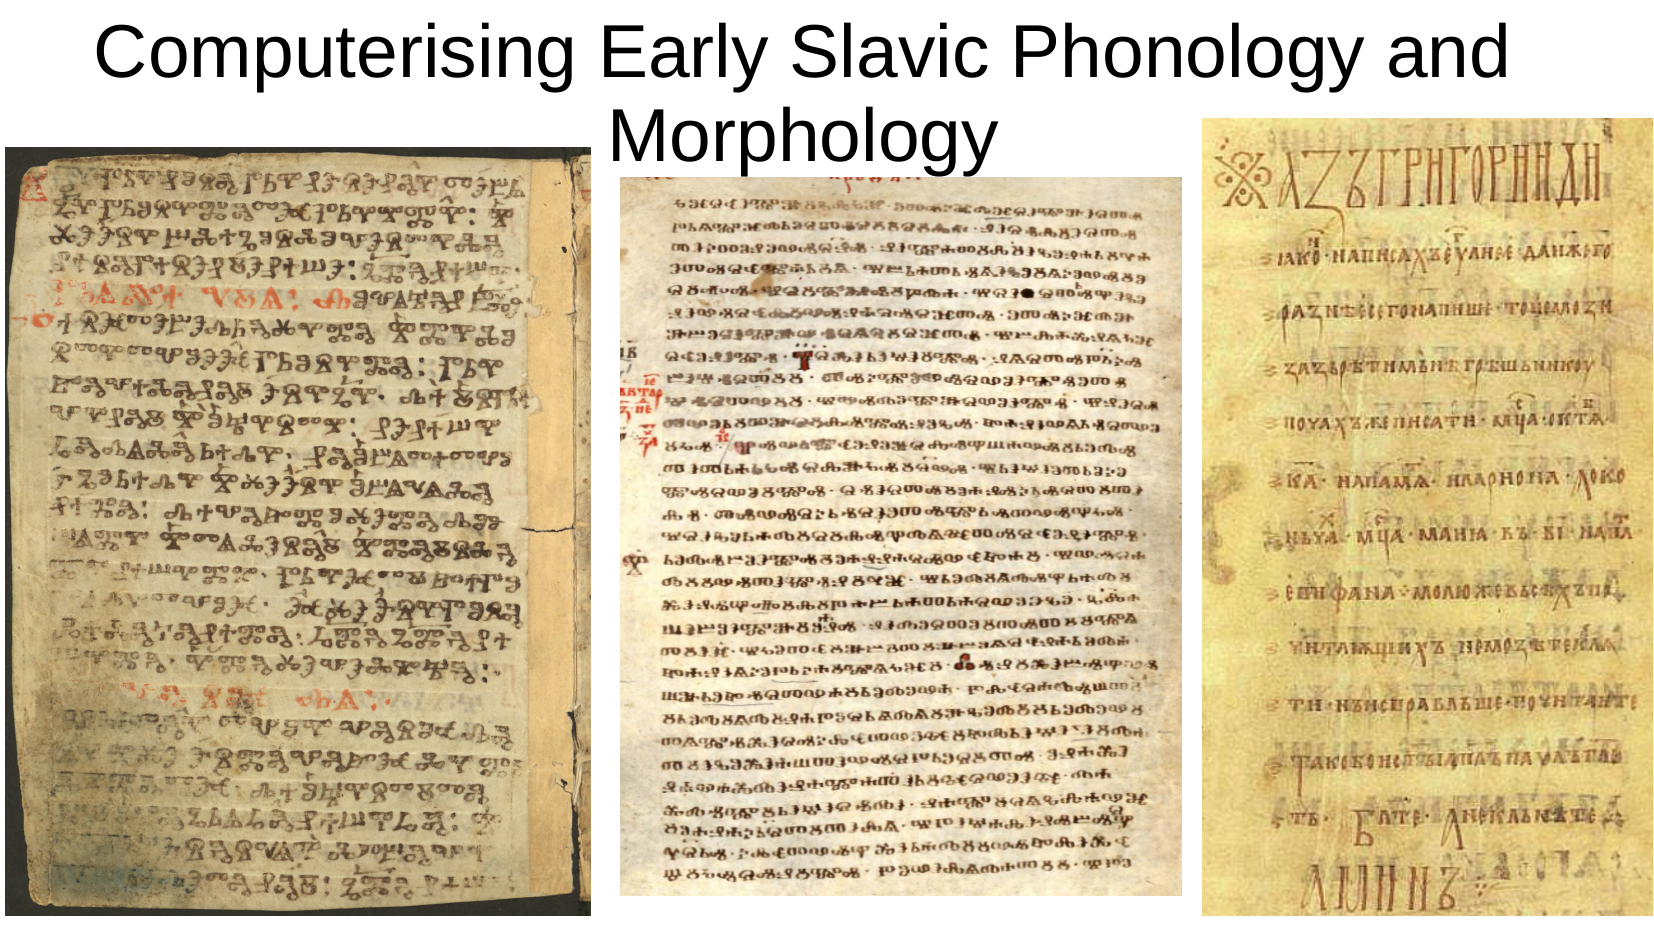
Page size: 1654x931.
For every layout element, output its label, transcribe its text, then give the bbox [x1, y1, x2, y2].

picture [5, 147, 591, 916]
title Computerising Early Slavic Phonology and Morphology [59, 9, 1548, 178]
picture [1202, 118, 1654, 916]
picture [620, 177, 1182, 896]
